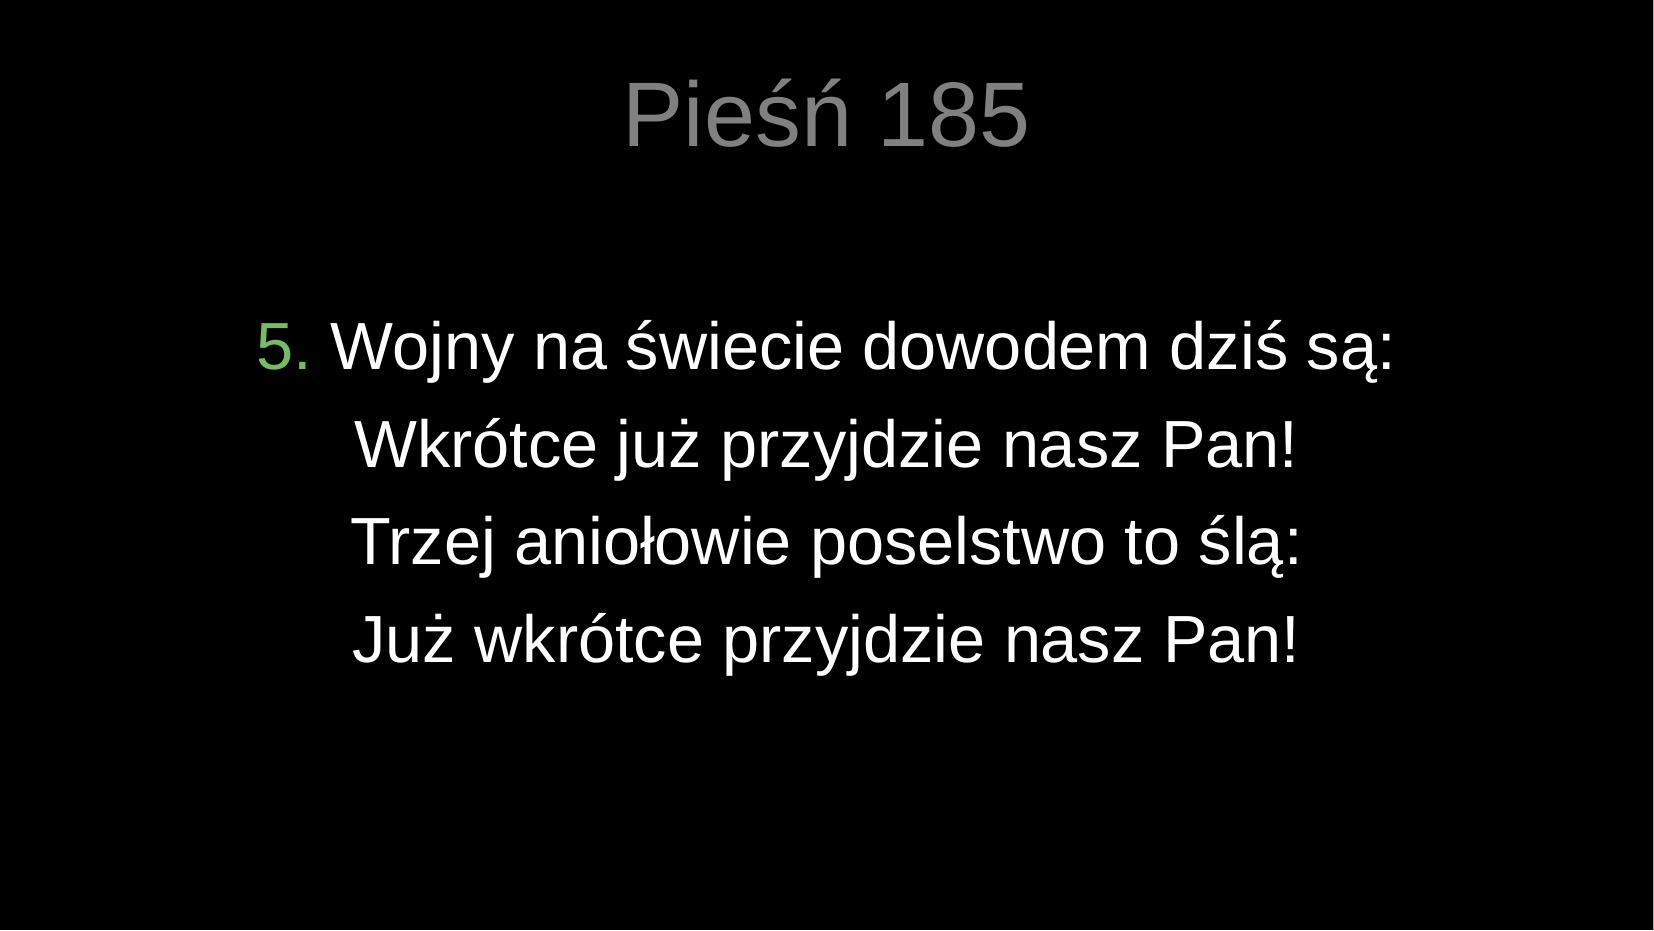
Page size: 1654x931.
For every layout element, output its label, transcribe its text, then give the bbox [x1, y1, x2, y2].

title Pieśń 185 [82, 37, 1571, 193]
subtitle 5. Wojny na świecie dowodem dziś są: Wkrótce już przyjdzie nasz Pan! Trzej aniołowie poselstwo to ślą: Już wkrótce przyjdzie nasz Pan! [82, 217, 1571, 757]
